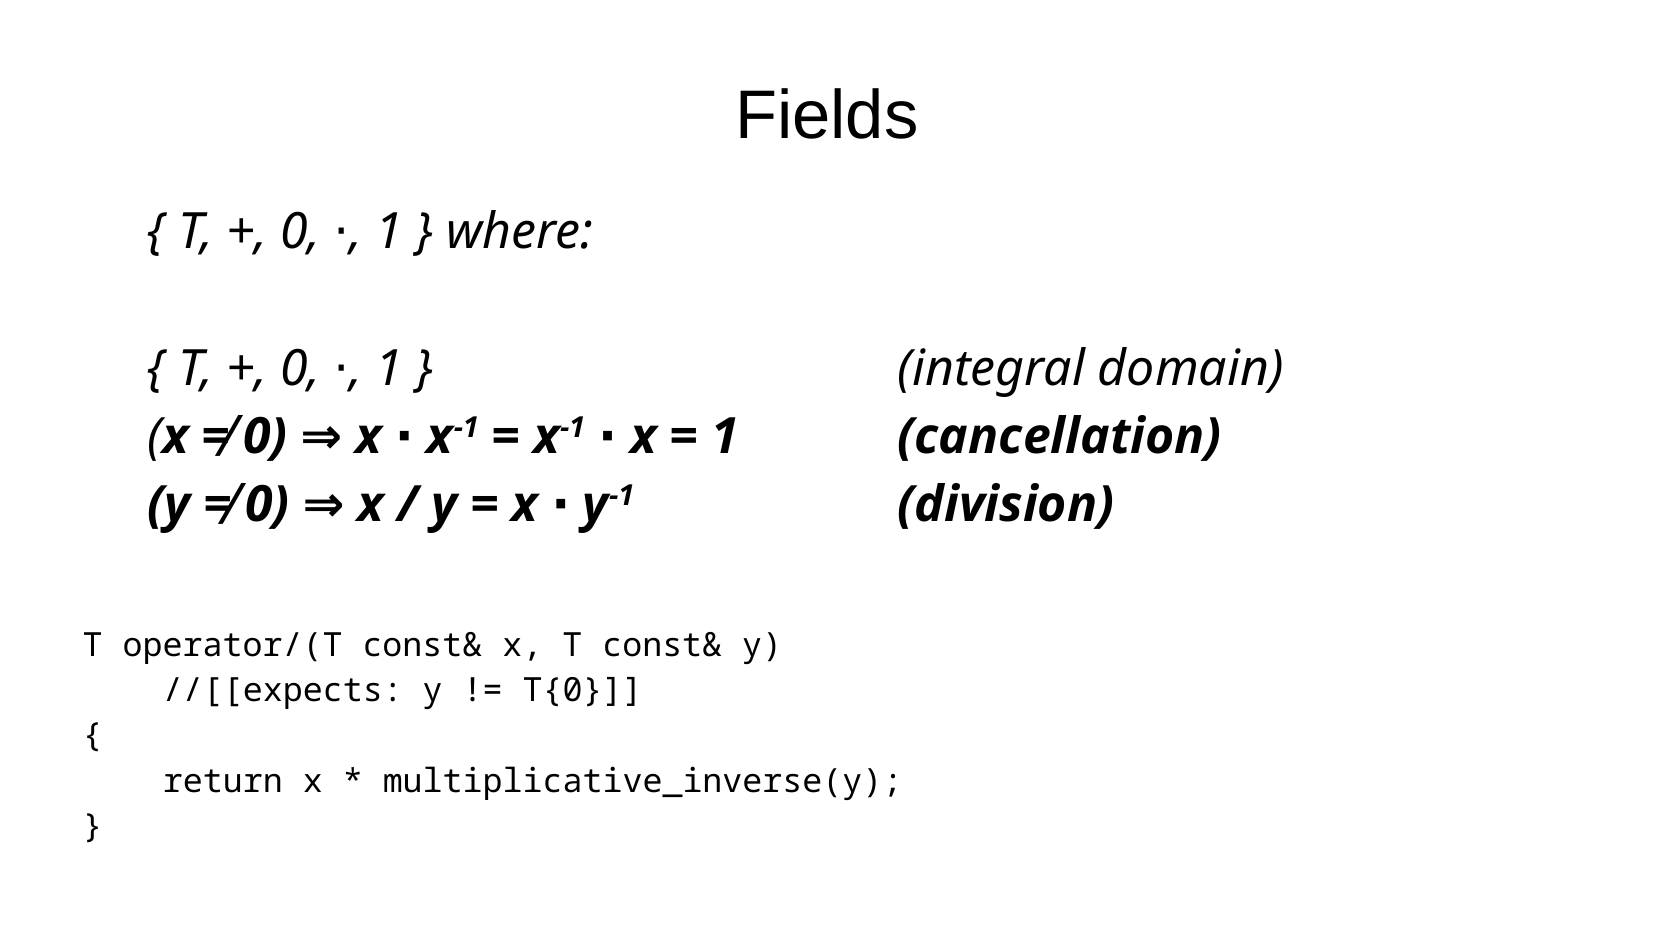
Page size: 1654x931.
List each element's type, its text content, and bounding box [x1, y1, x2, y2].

text_box T operator/(T const& x, T const& y) //[[expects: y != T{0}]] { return x * multiplicative_inverse(y); } [82, 537, 1571, 931]
title Fields [82, 37, 1572, 193]
list { T, +, 0, ⋅, 1 } where: { T, +, 0, ⋅, 1 } (integral domain) (x ≠ 0) ⇒ x ⋅ x-1 = x-1 ⋅ x = 1 (cancellation) (y ≠ 0) ⇒ x / y = x ⋅ y-1 (division) [76, 195, 1565, 735]
